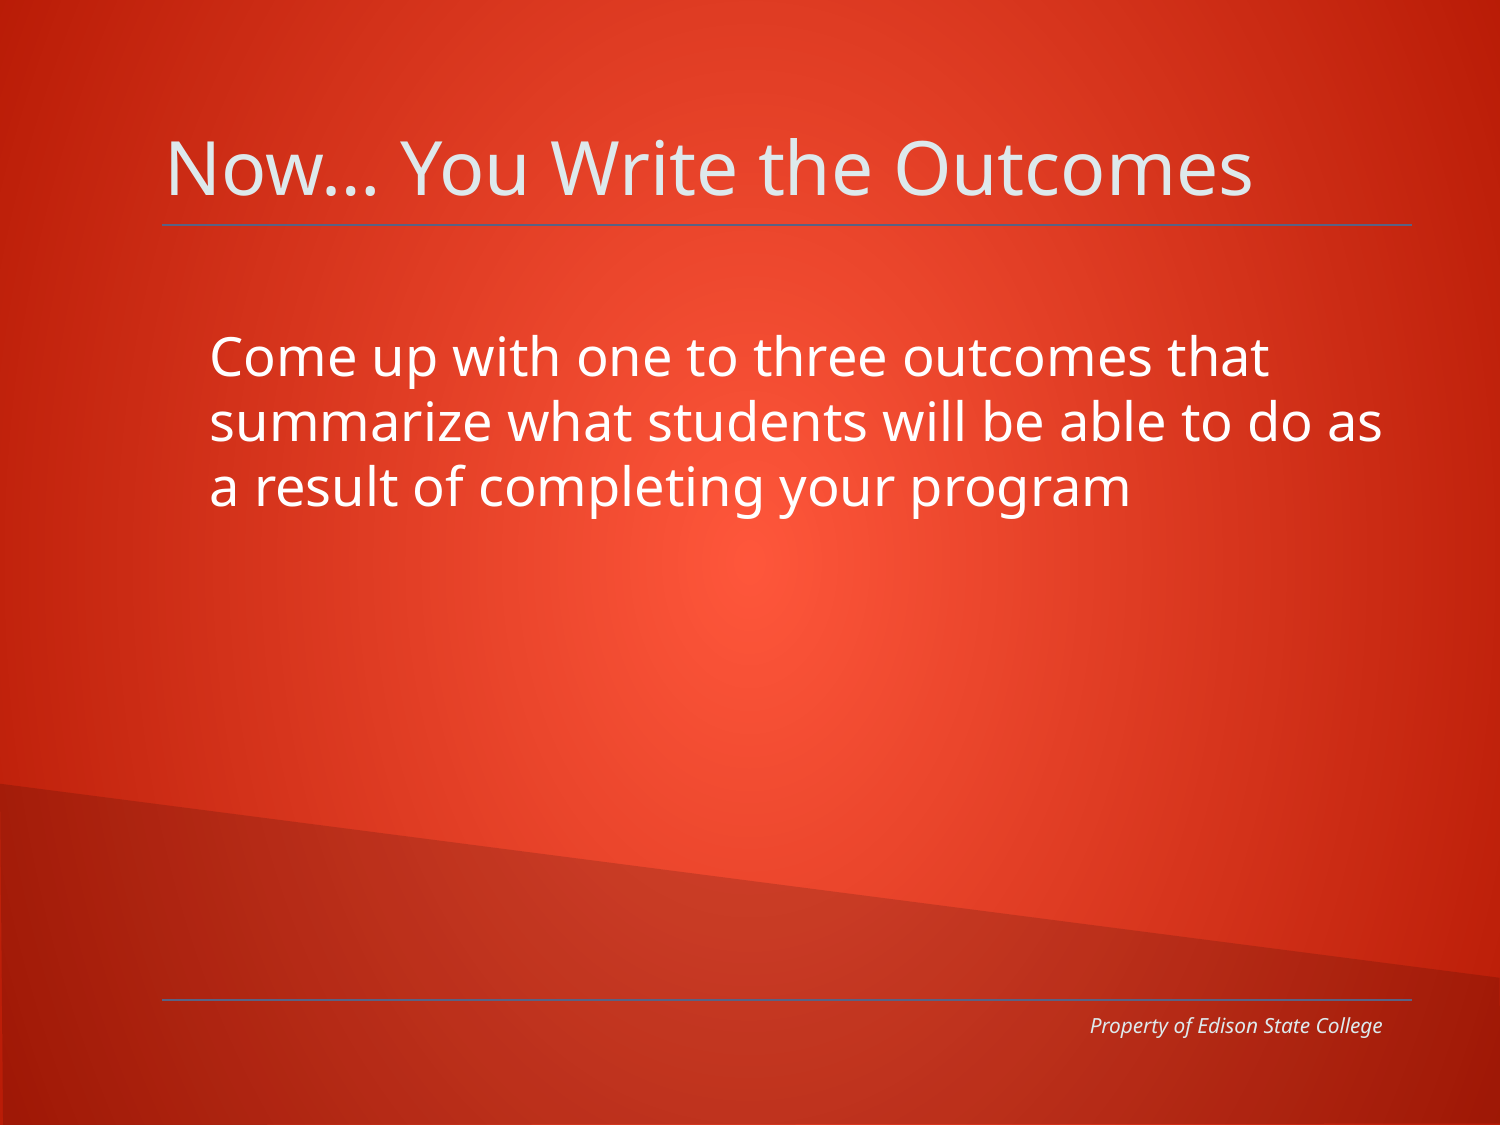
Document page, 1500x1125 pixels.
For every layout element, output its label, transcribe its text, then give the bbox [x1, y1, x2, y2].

list Come up with one to three outcomes that summarize what students will be able to do as a result of completing your program [150, 237, 1425, 988]
title Now… You Write the Outcomes [150, 45, 1425, 233]
footer Property of Edison State College [1074, 987, 1463, 1063]
